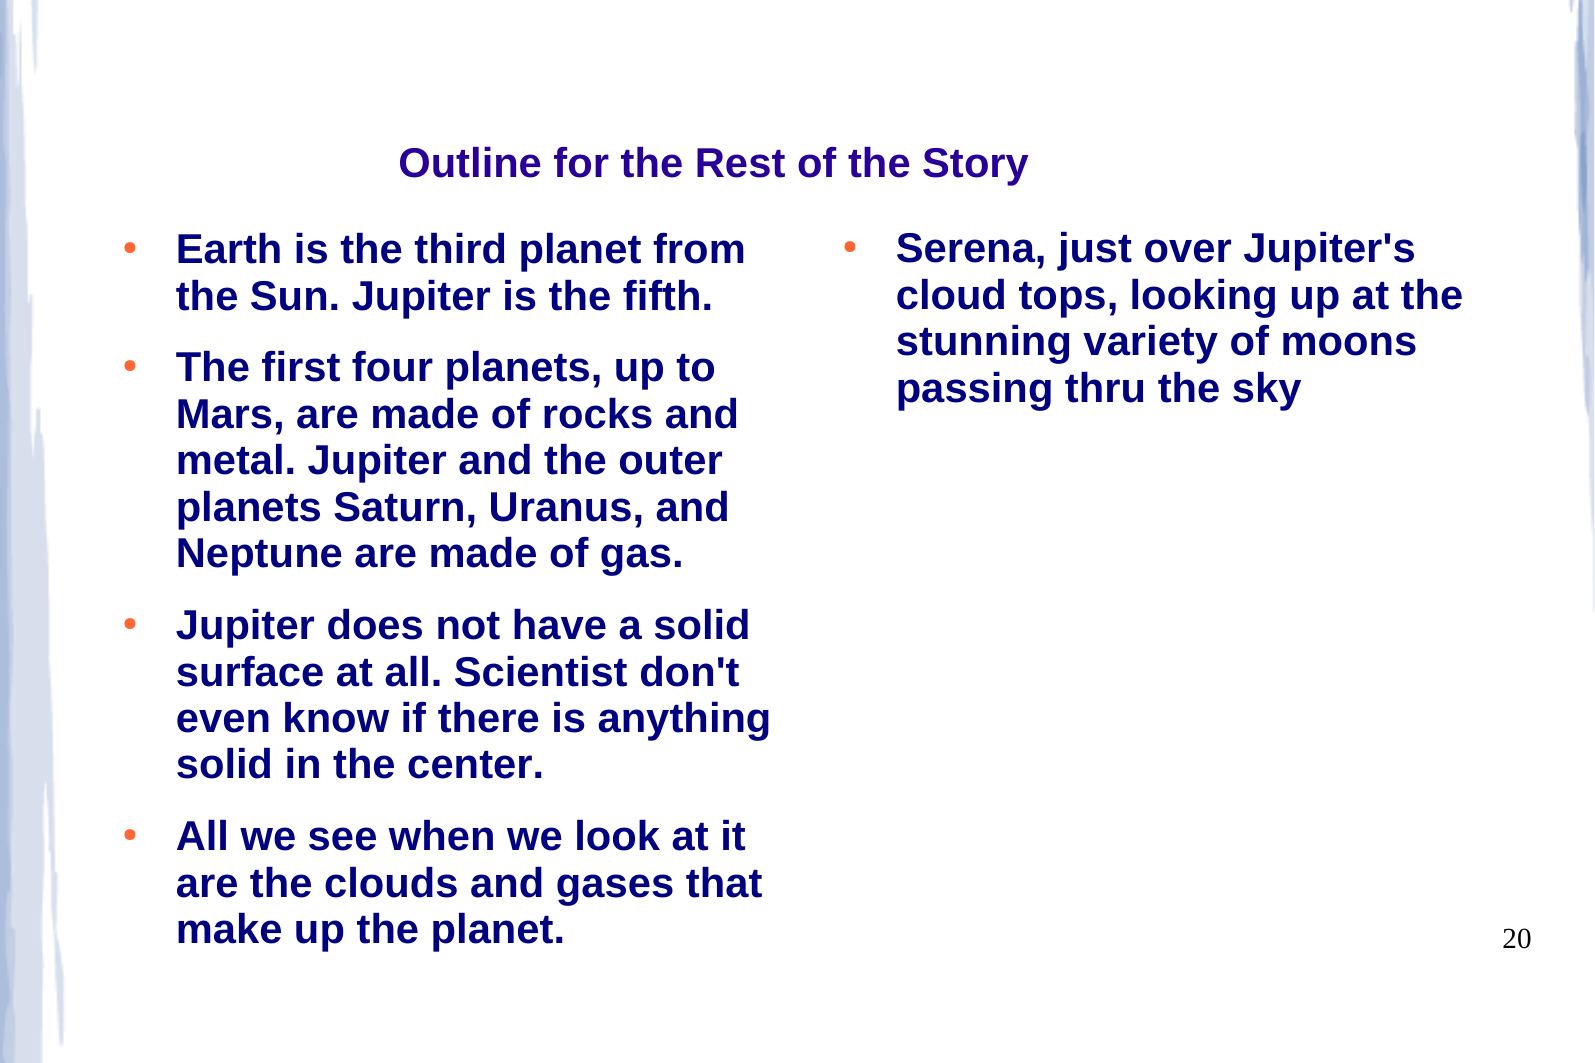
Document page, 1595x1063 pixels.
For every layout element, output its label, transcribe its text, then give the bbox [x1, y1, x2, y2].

title Outline for the Rest of the Story [345, 60, 1083, 265]
picture [0, 0, 1595, 1063]
list Earth is the third planet from the Sun. Jupiter is the fifth. The first four planets, up to Mars, are made of rocks and metal. Jupiter and the outer planets Saturn, Uranus, and Neptune are made of gas. Jupiter does not have a solid surface at all. Scientist don't even know if there is anything solid in the center. All we see when we look at it are the clouds and gases that make up the planet. [105, 226, 789, 953]
list Serena, just over Jupiter's cloud tops, looking up at the stunning variety of moons passing thru the sky [825, 225, 1509, 826]
